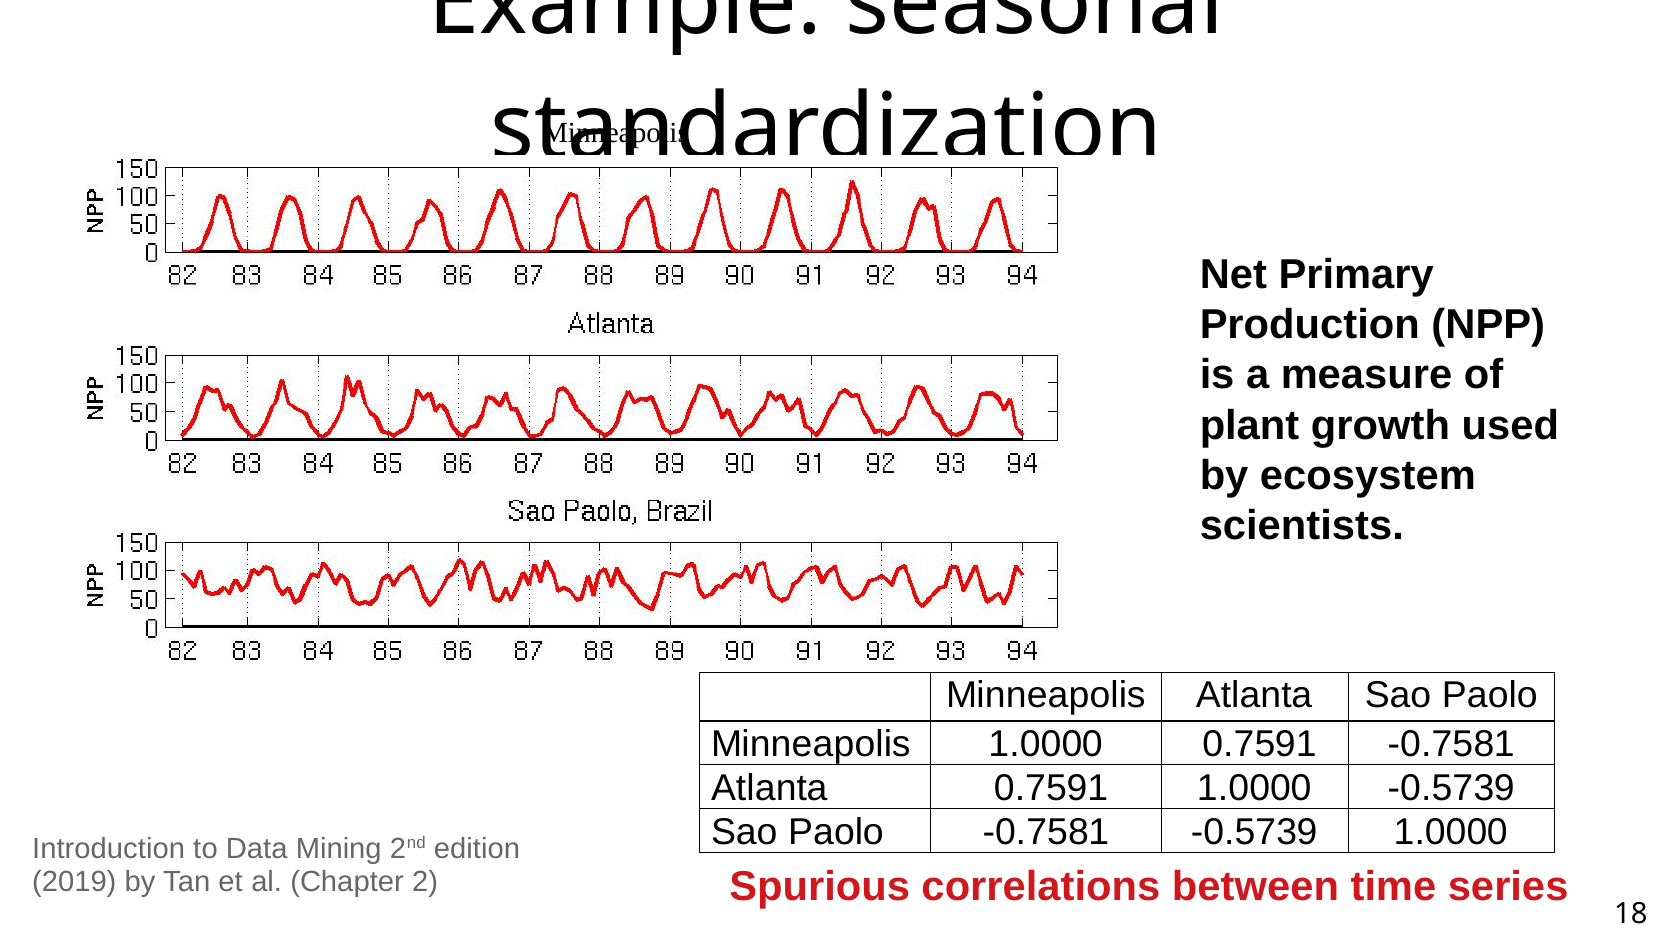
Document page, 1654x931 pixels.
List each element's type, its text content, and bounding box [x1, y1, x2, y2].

text_box Net Primary Production (NPP) is a measure of plant growth used by ecosystem scientists. [1185, 239, 1585, 555]
text_box Introduction to Data Mining 2nd edition (2019) by Tan et al. (Chapter 2) [17, 825, 556, 916]
text_box Minneapolis [527, 105, 762, 156]
title Example: seasonal standardization [82, 1, 1571, 121]
picture [15, 155, 1621, 883]
text_box Spurious correlations between time series [699, 883, 1600, 915]
